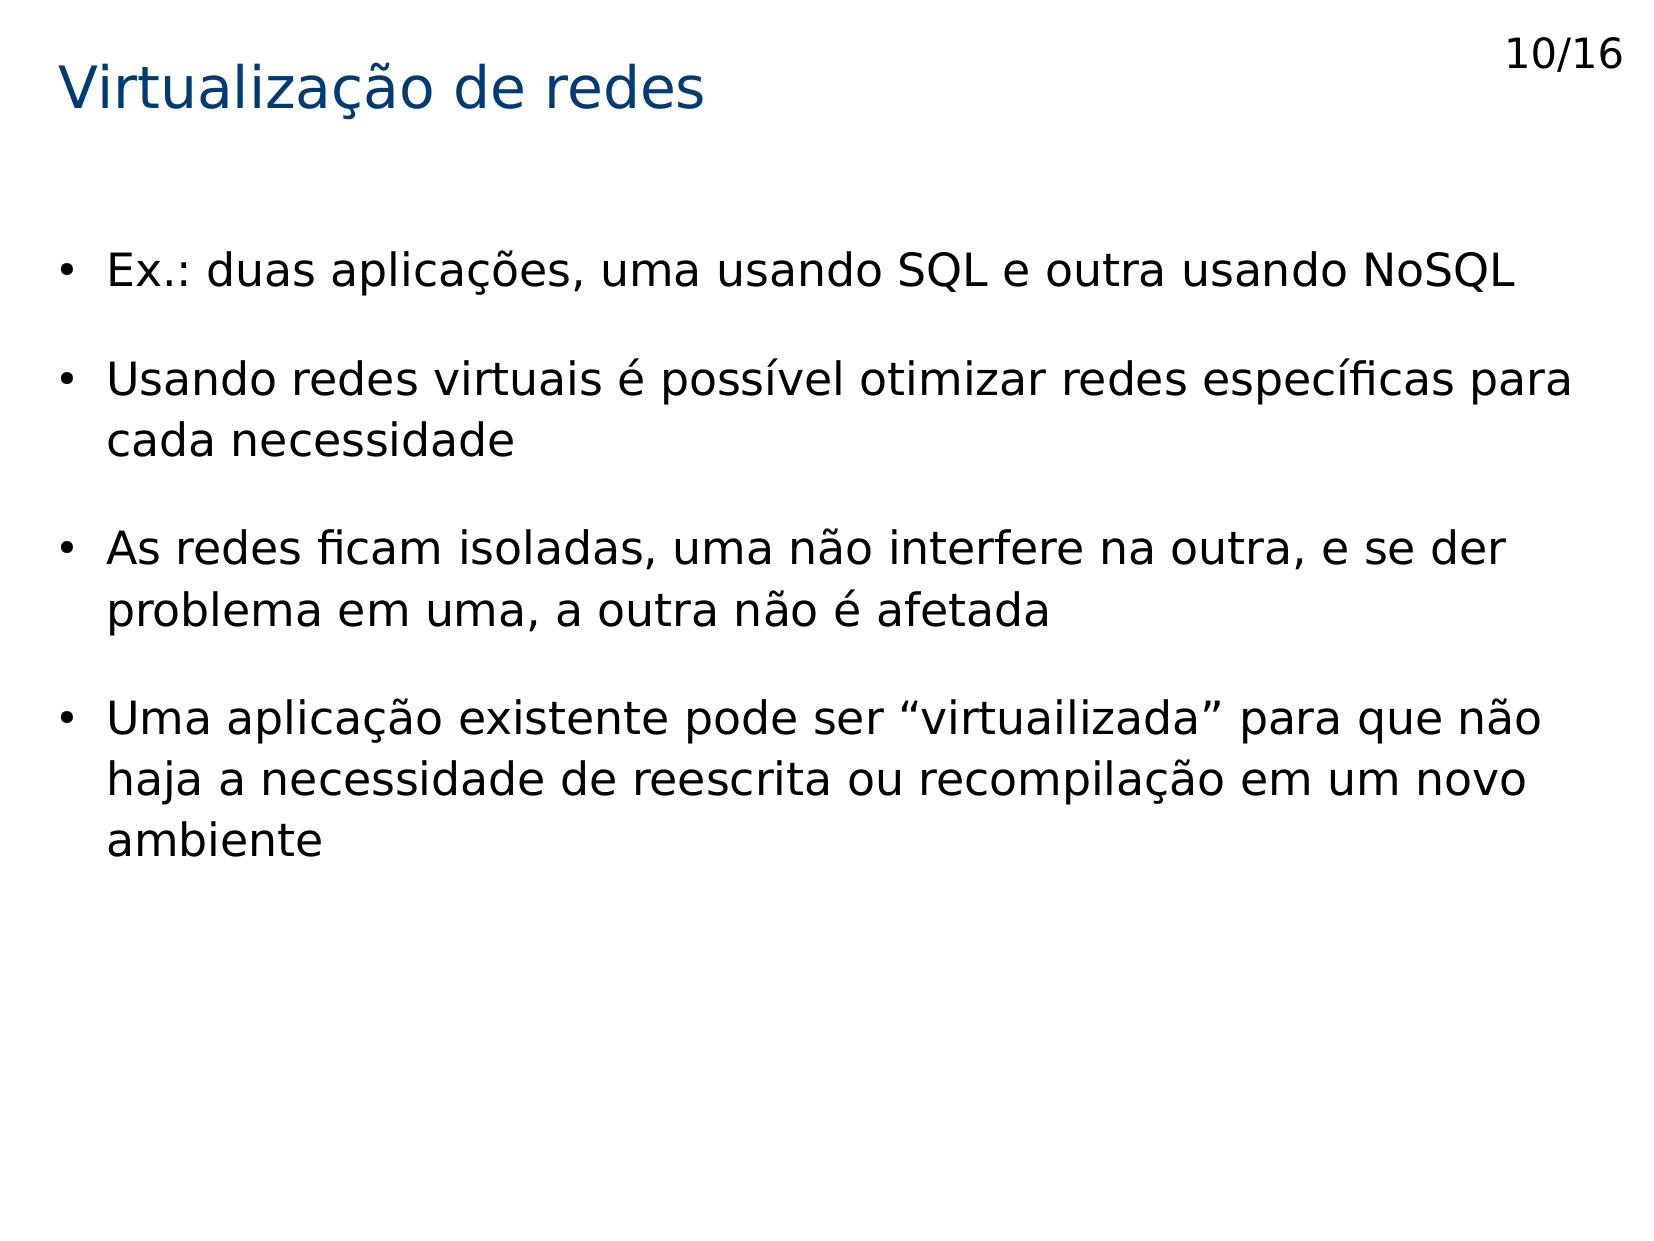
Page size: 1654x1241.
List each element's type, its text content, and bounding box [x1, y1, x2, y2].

list Ex.: duas aplicações, uma usando SQL e outra usando NoSQL Usando redes virtuais é possível otimizar redes específicas para cada necessidade As redes ficam isoladas, uma não interfere na outra, e se der problema em uma, a outra não é afetada Uma aplicação existente pode ser “virtuailizada” para que não haja a necessidade de reescrita ou recompilação em um novo ambiente [59, 236, 1595, 1211]
title Virtualização de redes [59, 29, 1506, 148]
